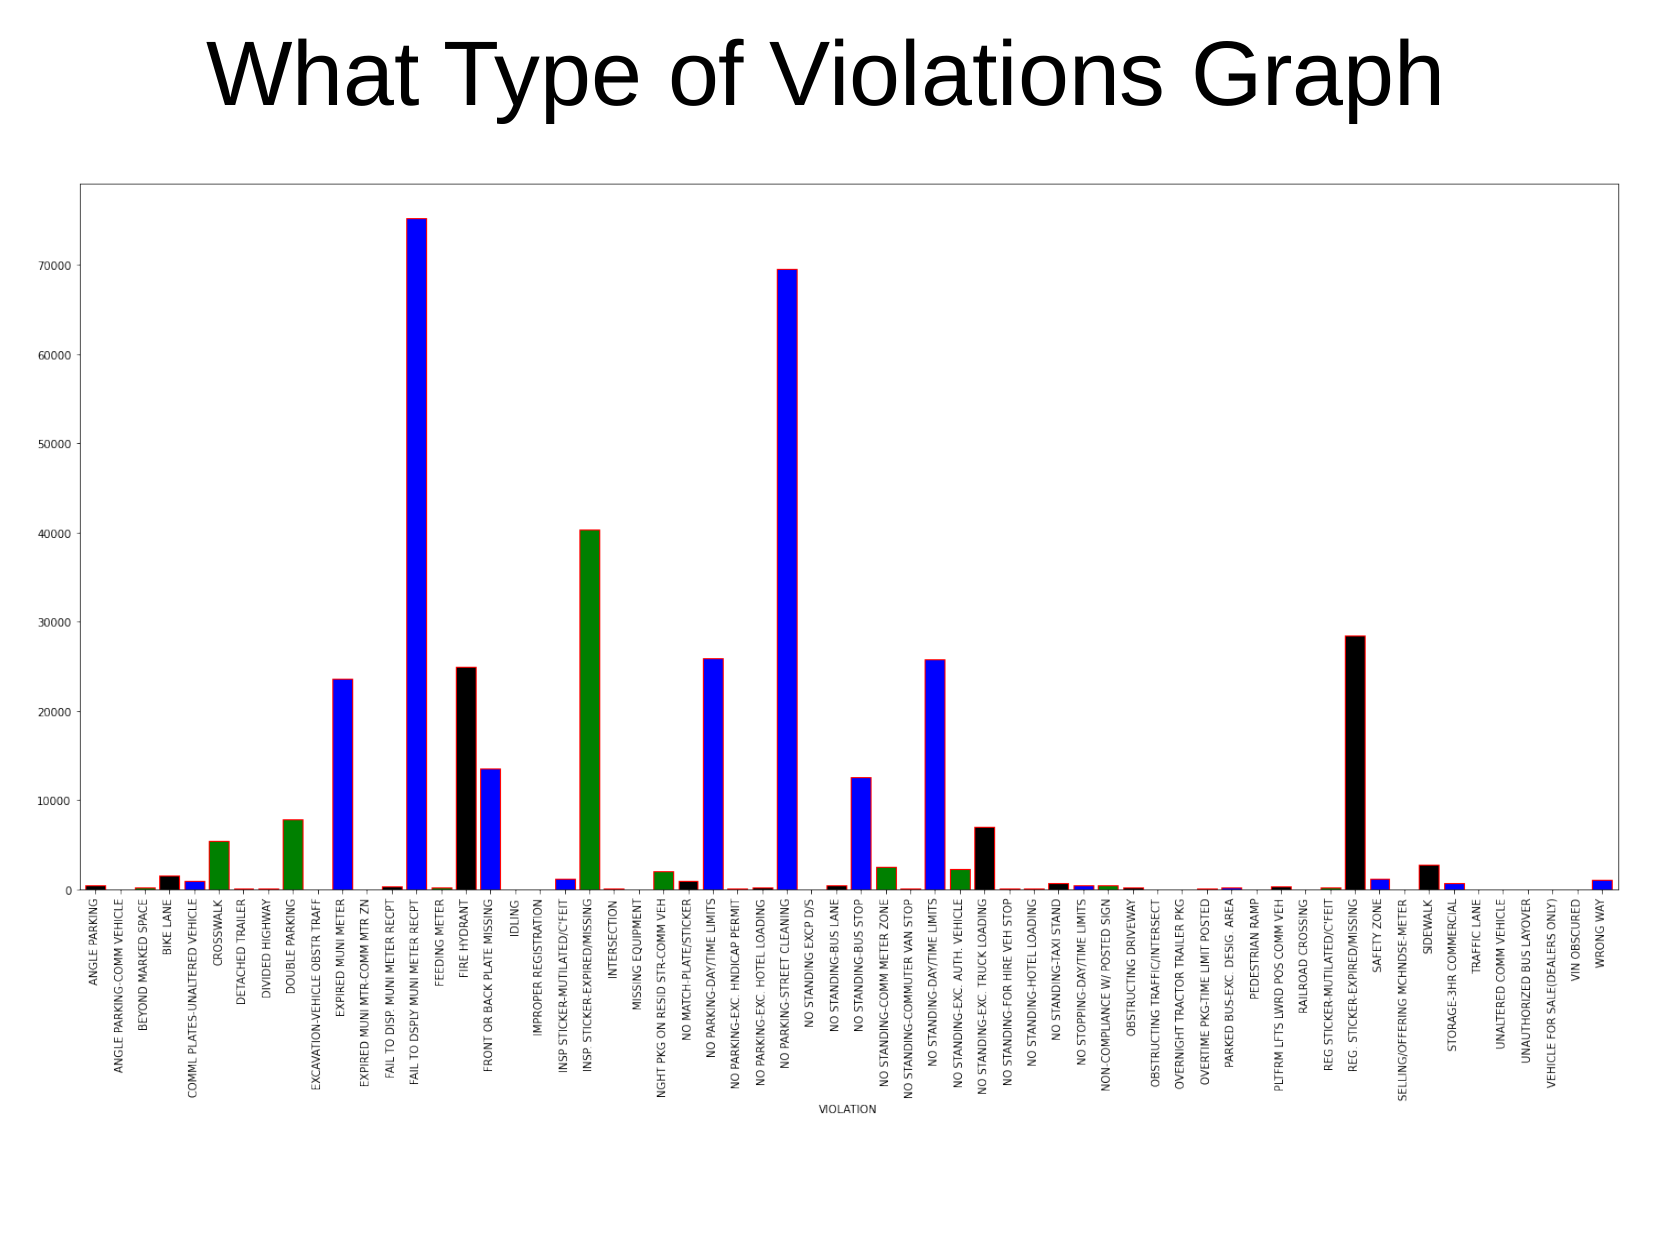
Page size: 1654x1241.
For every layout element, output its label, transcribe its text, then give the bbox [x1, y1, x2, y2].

title What Type of Violations Graph [147, 0, 1506, 148]
picture [29, 177, 1625, 1123]
